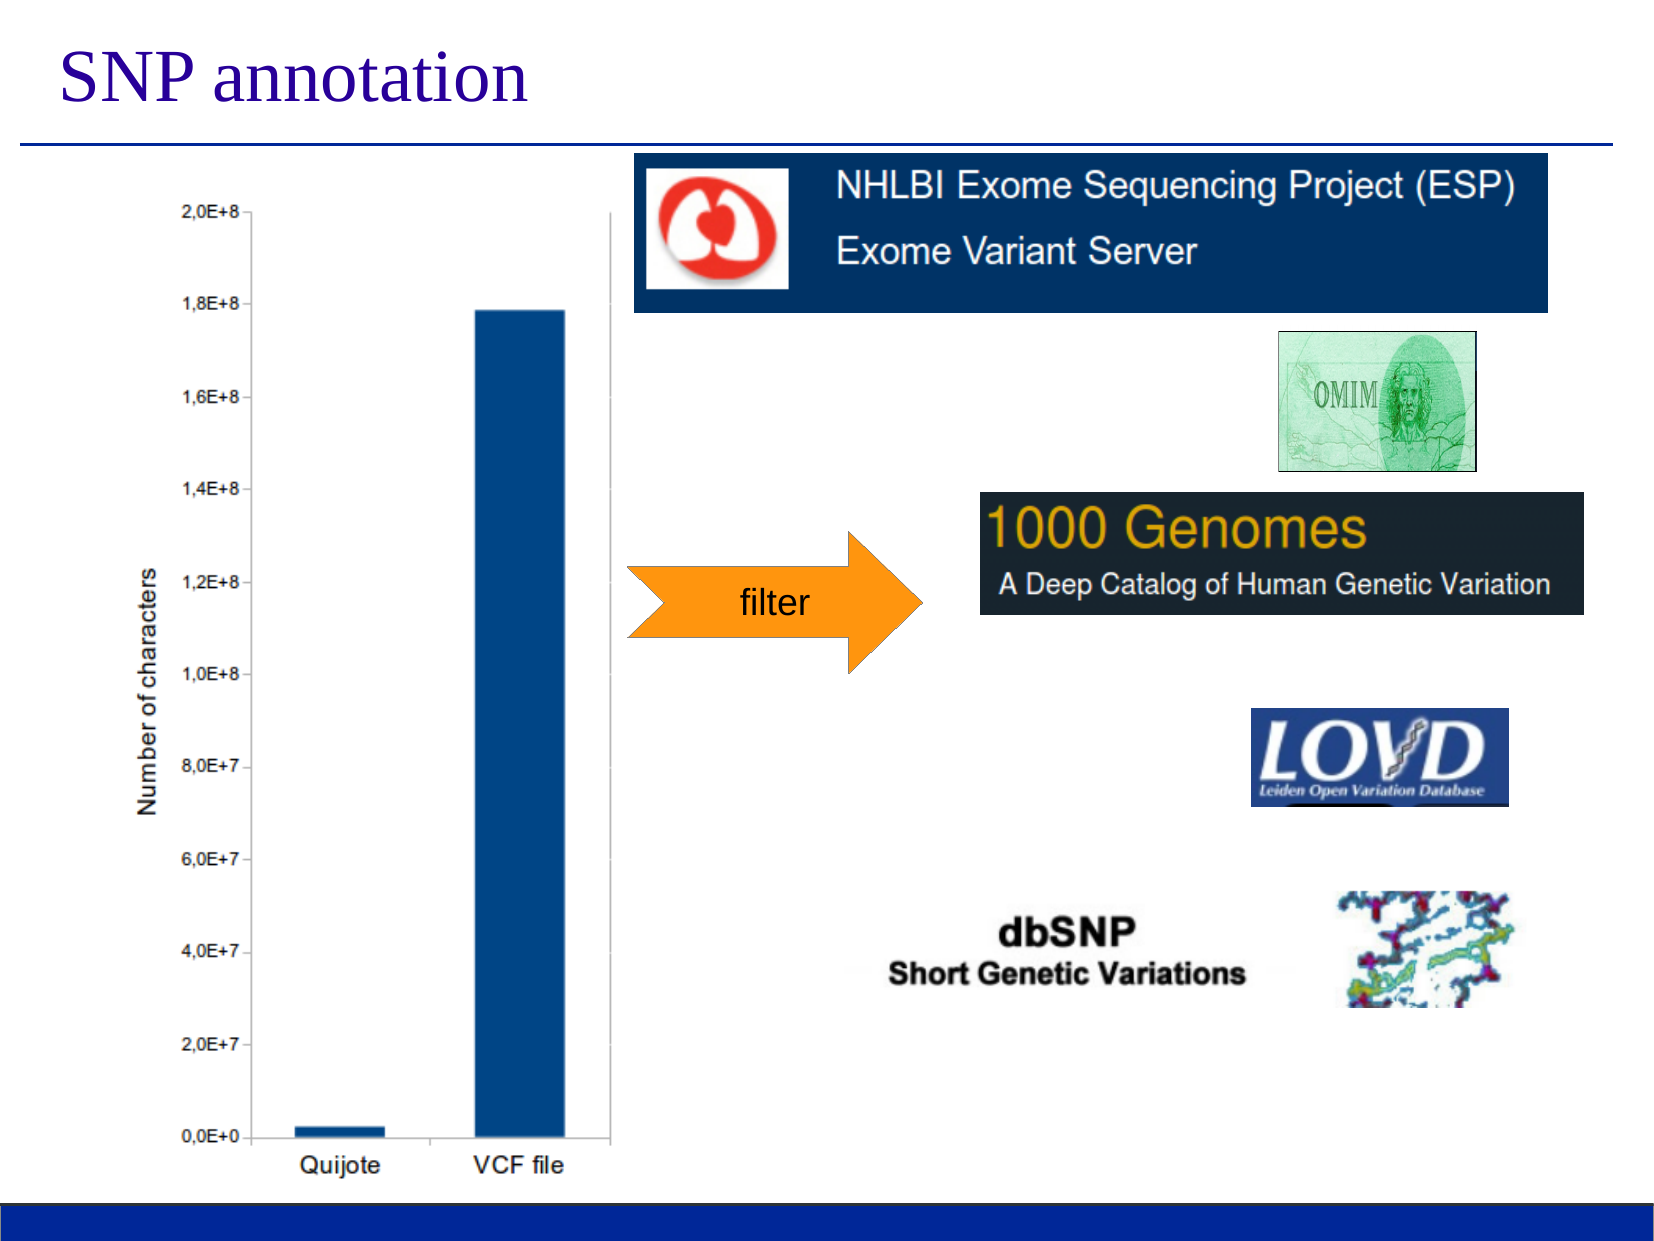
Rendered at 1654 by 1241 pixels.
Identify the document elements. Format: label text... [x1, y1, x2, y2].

picture [1275, 325, 1477, 473]
picture [634, 153, 1548, 313]
picture [118, 169, 623, 1182]
text_box filter [627, 531, 923, 674]
text_box SNP annotation [59, 34, 1465, 119]
picture [1251, 708, 1509, 808]
picture [829, 885, 1536, 1008]
picture [980, 492, 1584, 615]
